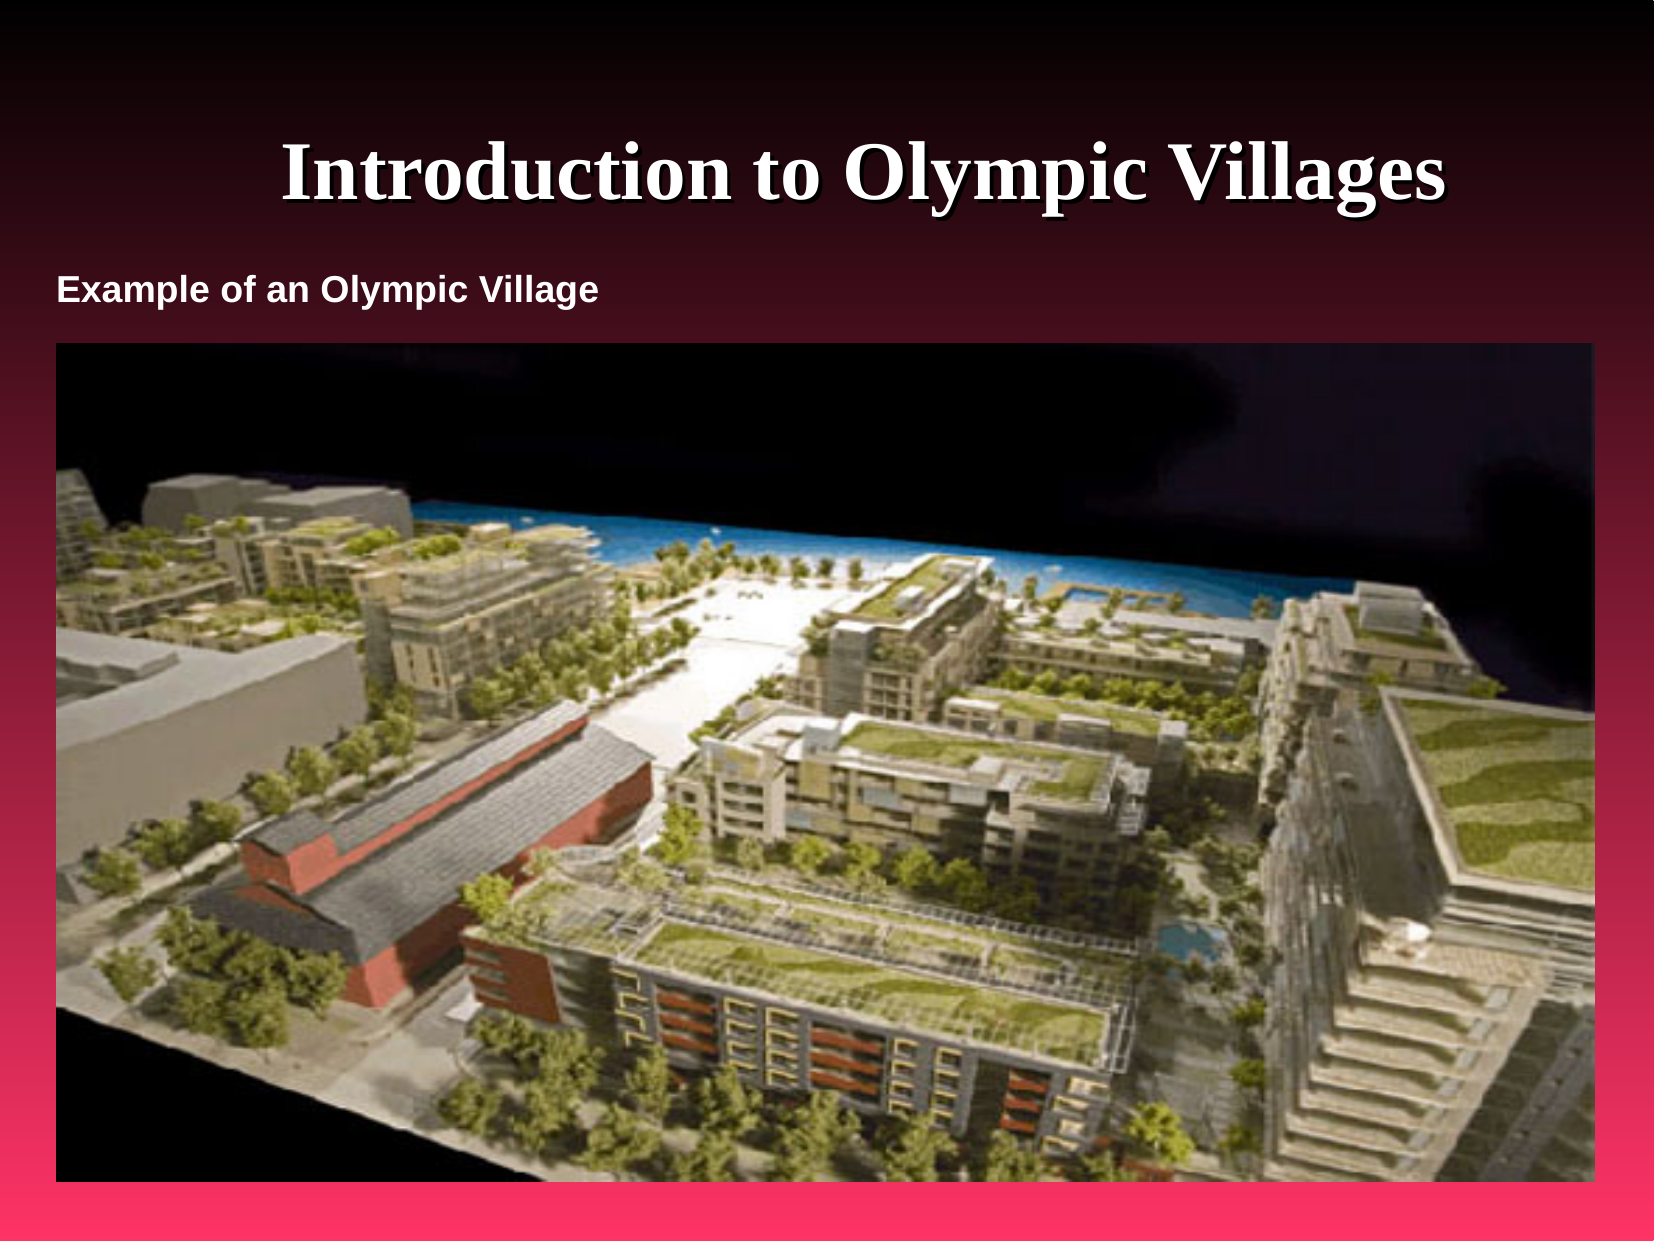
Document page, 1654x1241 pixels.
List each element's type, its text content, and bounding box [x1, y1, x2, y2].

text_box Introduction to Olympic Villages [265, 118, 1464, 226]
text_box Example of an Olympic Village [41, 260, 615, 320]
picture [56, 343, 1595, 1182]
